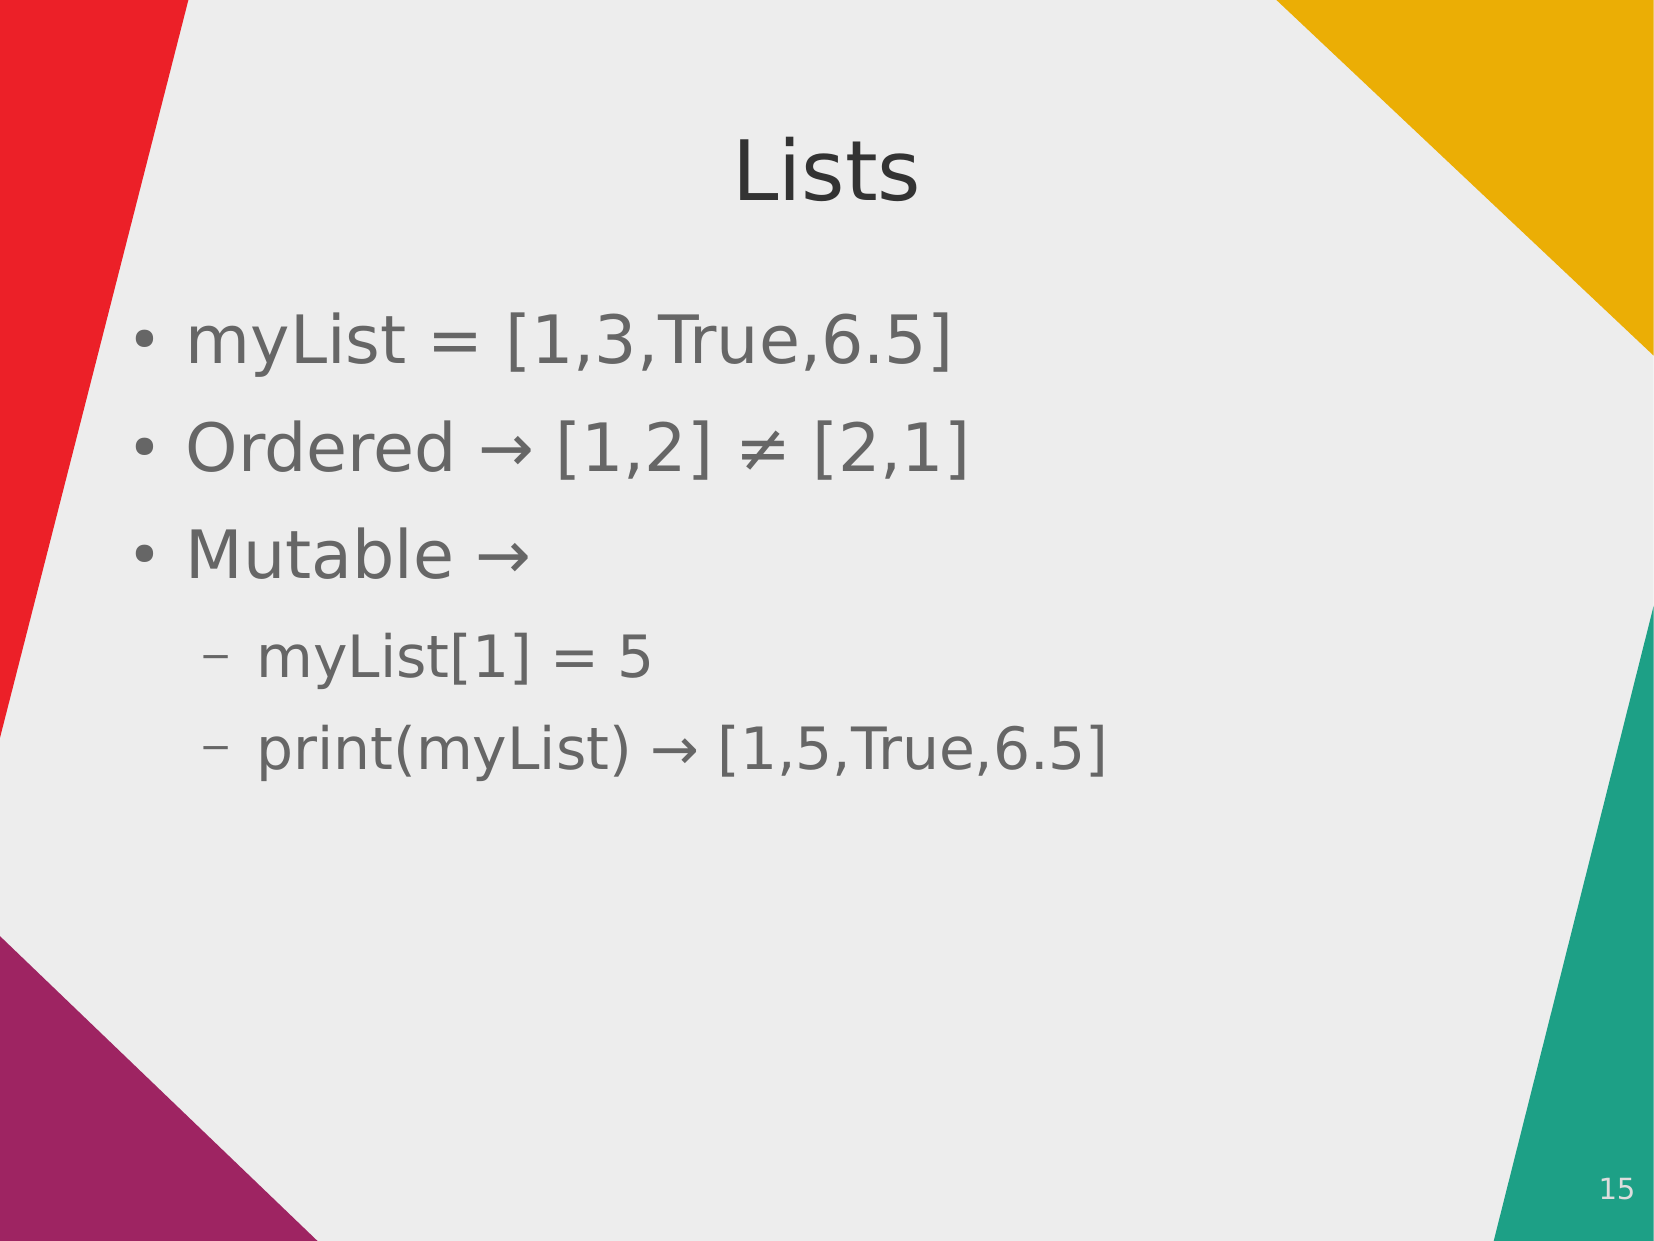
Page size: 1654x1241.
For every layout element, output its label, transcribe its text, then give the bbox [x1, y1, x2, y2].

text_box [114, 302, 1539, 1033]
title Lists [114, 73, 1539, 271]
